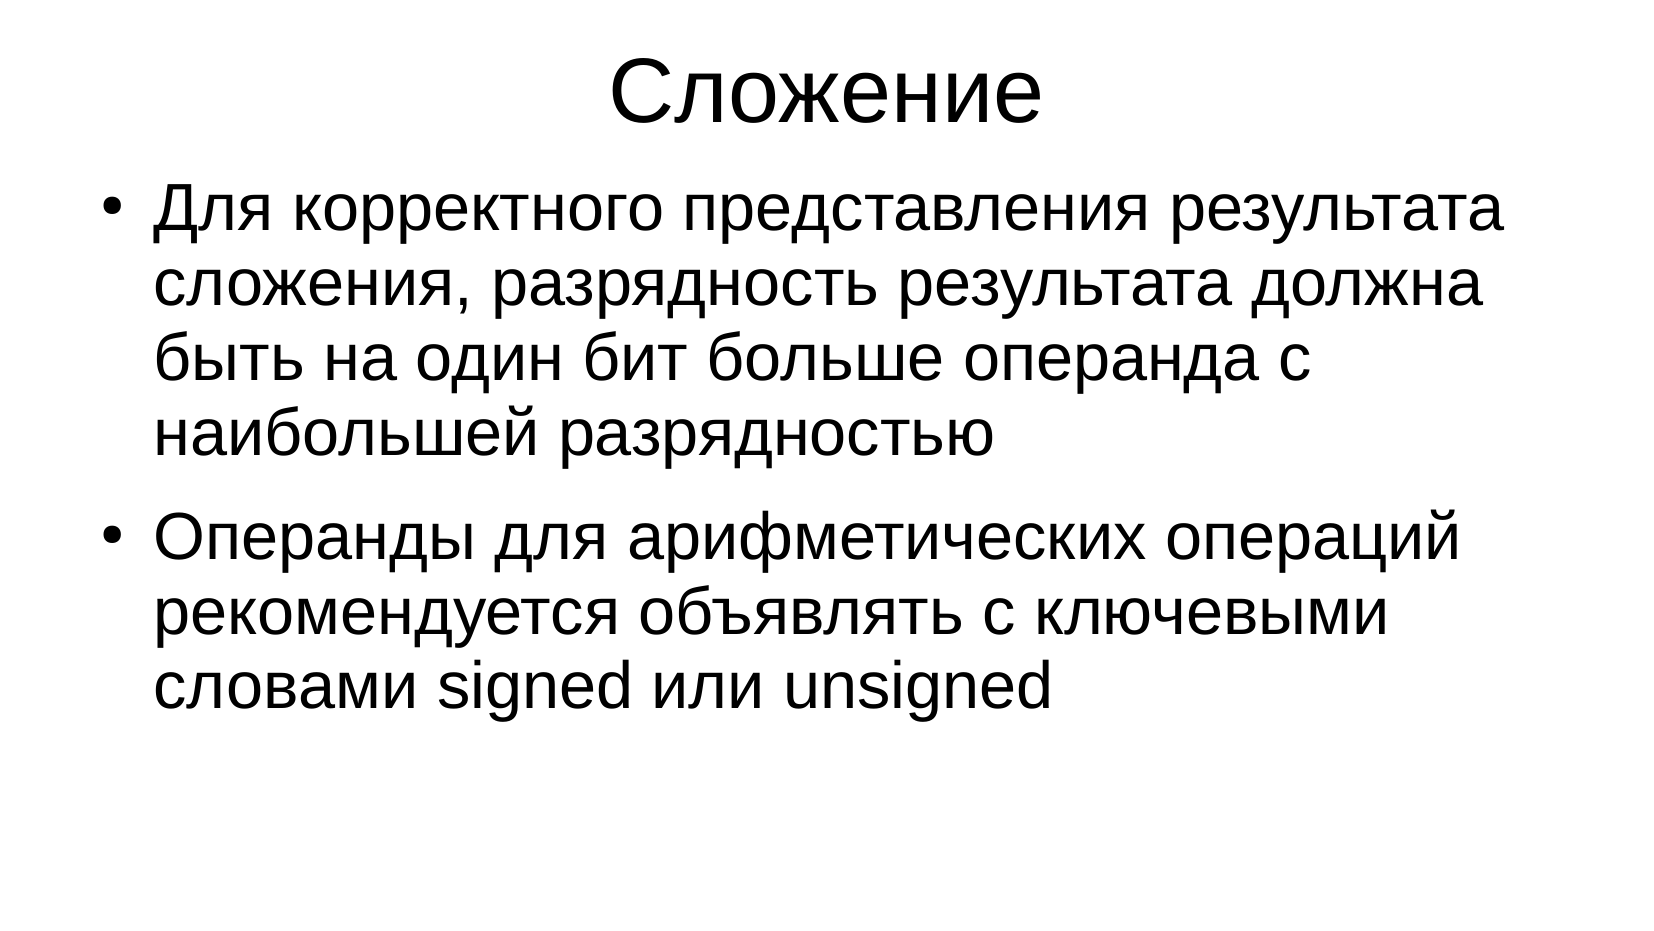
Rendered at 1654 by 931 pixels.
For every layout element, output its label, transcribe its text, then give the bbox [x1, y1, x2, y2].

list Для корректного представления результата сложения, разрядность результата должна быть на один бит больше операнда с наибольшей разрядностью Операнды для арифметических операций рекомендуется объявлять с ключевыми словами signed или unsigned [82, 170, 1621, 778]
title Сложение [82, 13, 1571, 169]
